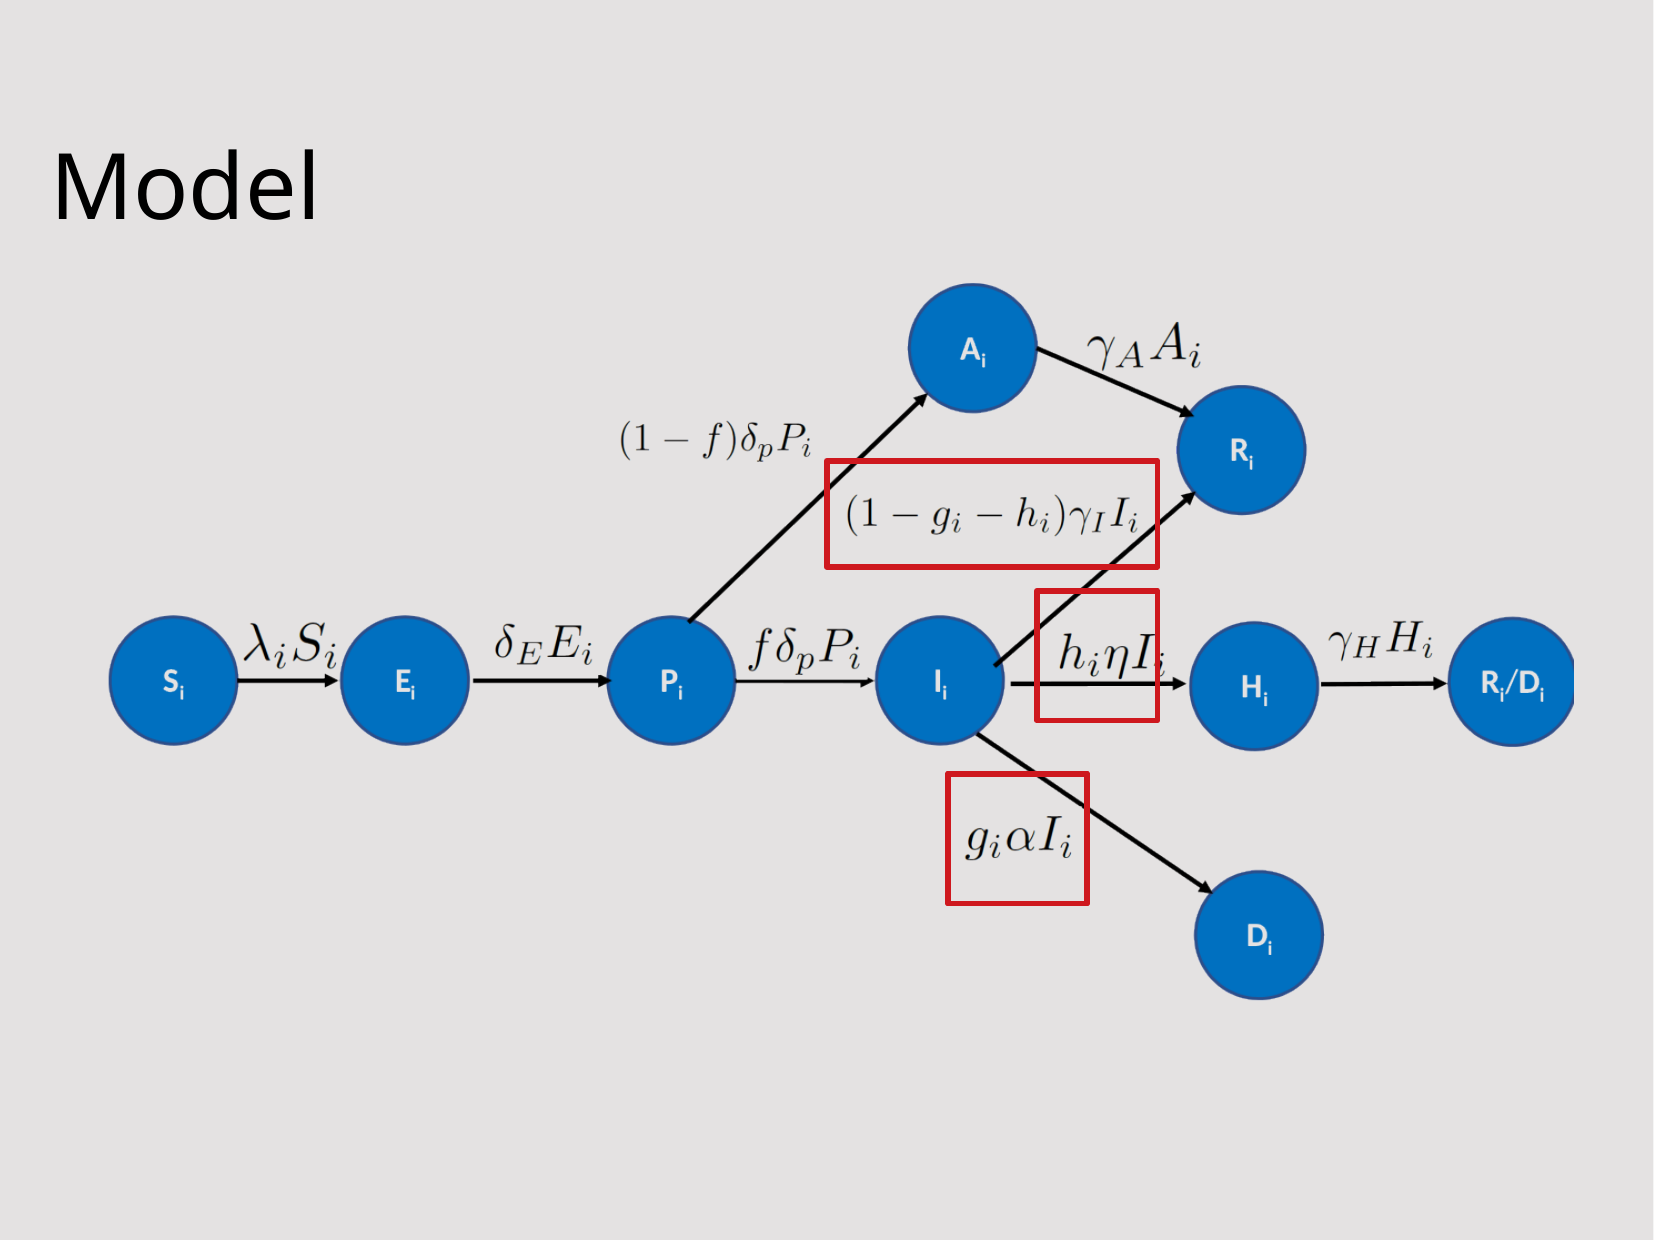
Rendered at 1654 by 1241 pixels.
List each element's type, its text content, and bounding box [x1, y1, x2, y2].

picture [94, 264, 1574, 1096]
text_box Model [35, 114, 611, 237]
